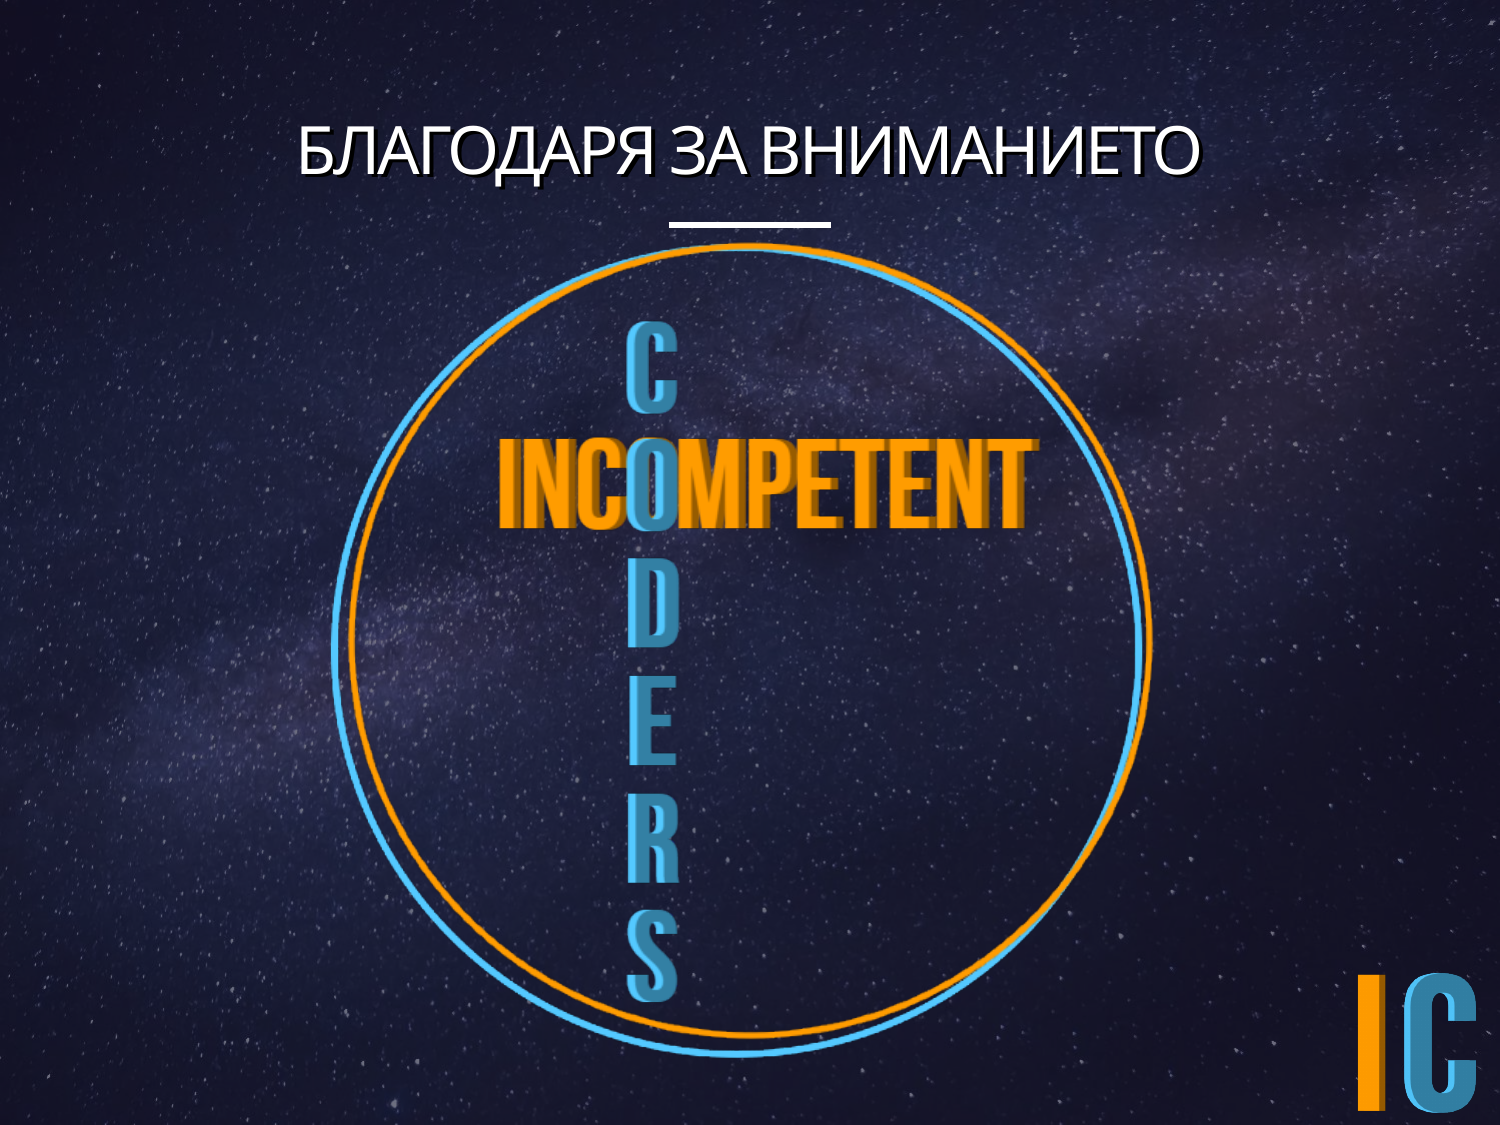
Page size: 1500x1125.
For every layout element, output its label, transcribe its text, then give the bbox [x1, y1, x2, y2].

title Благодаря за вниманието [112, 99, 1388, 200]
picture [286, 200, 1214, 1125]
picture [1312, 952, 1500, 1125]
